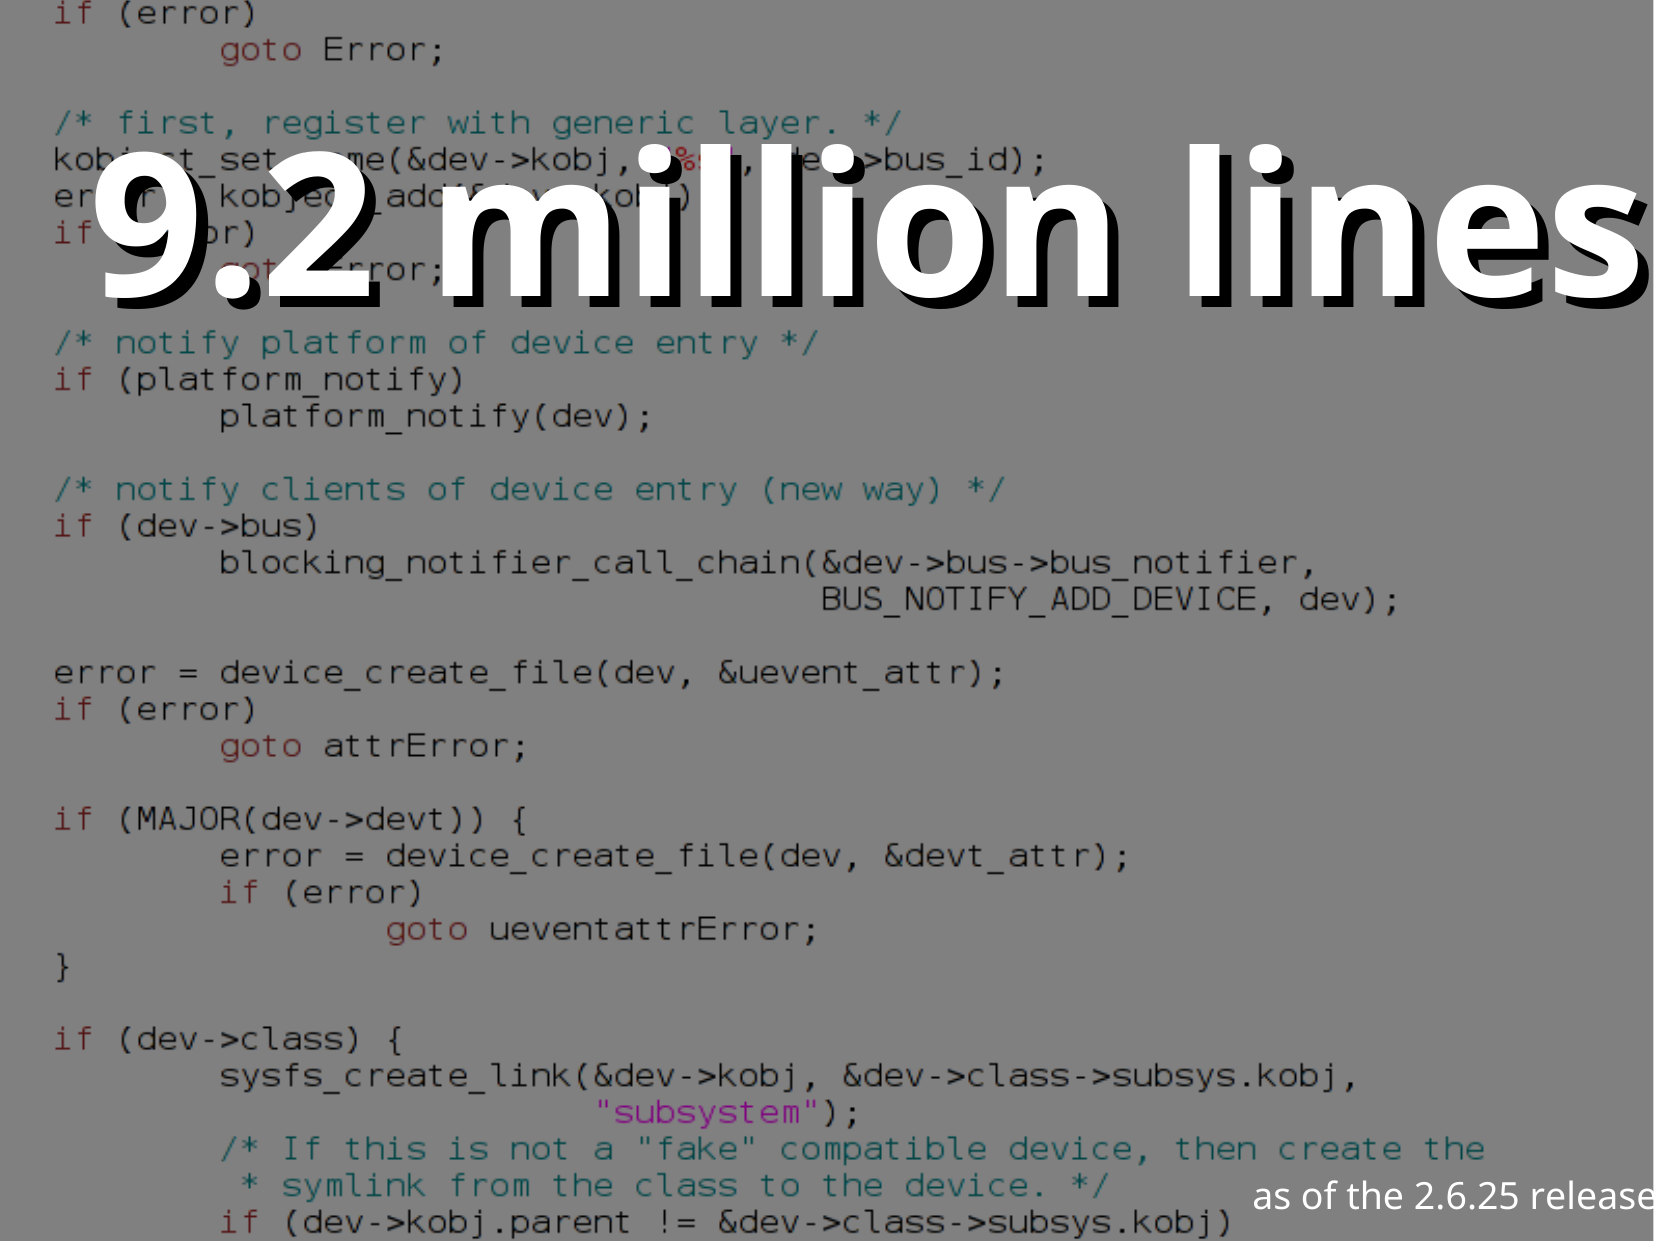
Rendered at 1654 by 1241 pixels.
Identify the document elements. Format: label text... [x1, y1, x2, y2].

text_box as of the 2.6.25 release [1237, 1162, 1646, 1223]
picture [1646, 1200, 1654, 1206]
picture [0, 0, 1654, 1241]
text_box 9.2 million lines [75, 75, 1607, 330]
